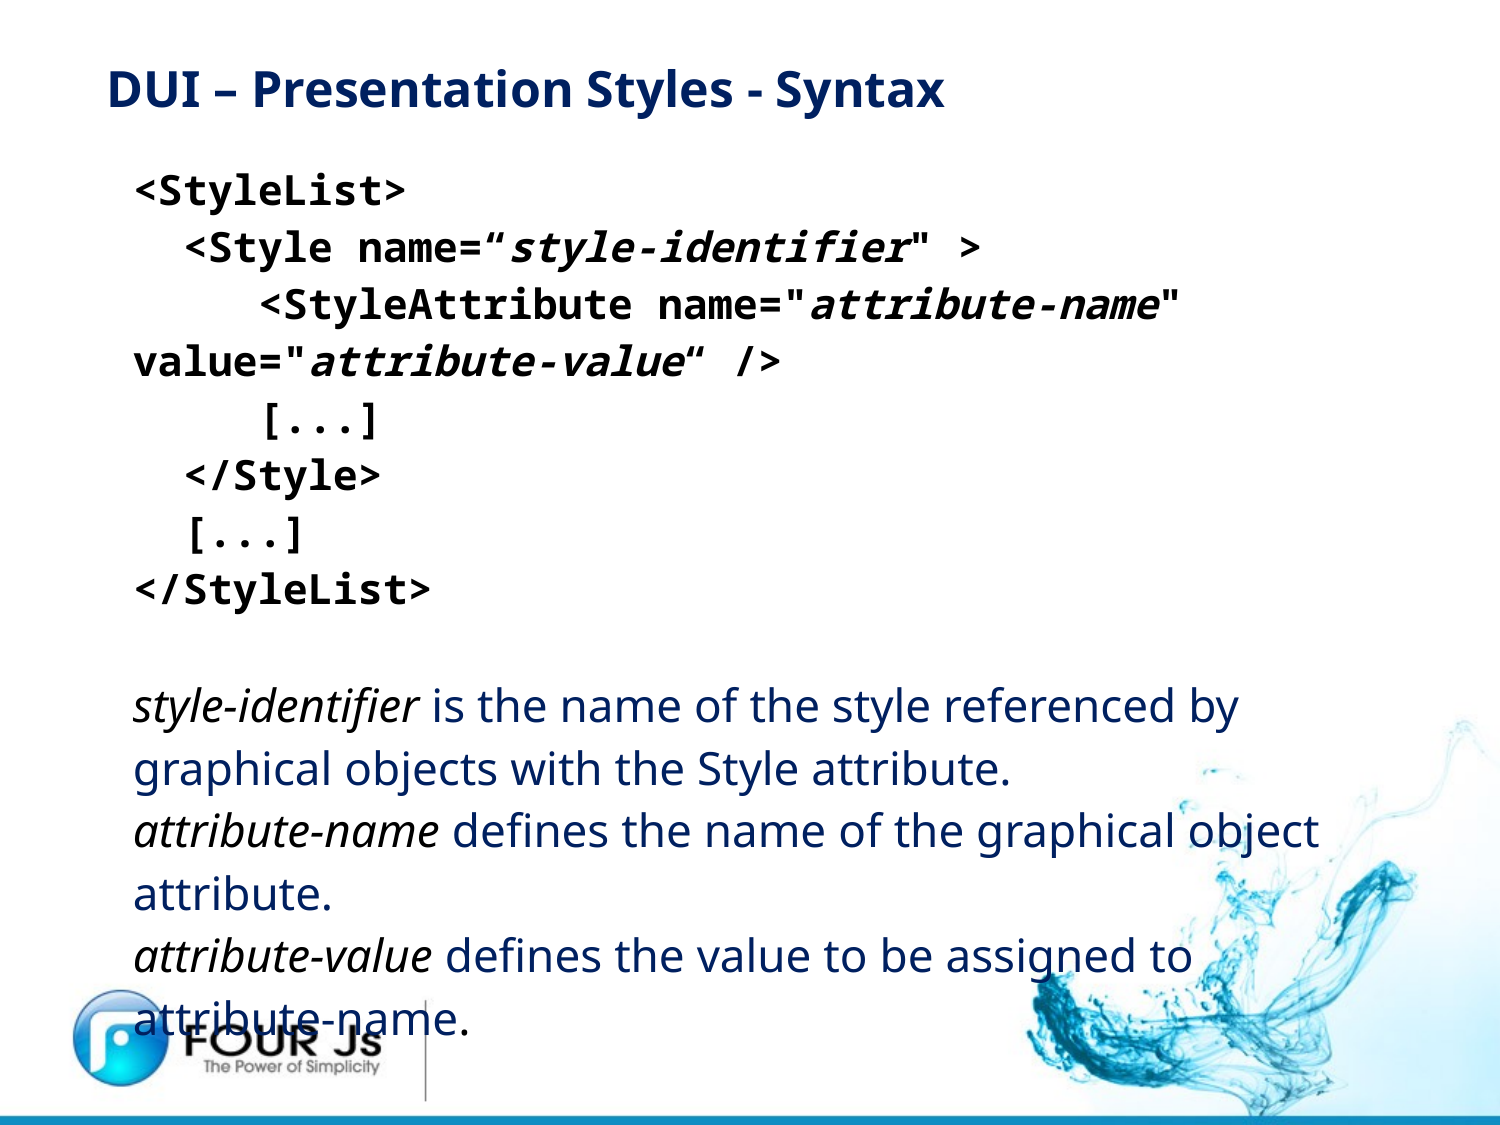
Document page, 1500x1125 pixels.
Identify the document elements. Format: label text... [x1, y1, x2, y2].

title DUI – Presentation Styles - Syntax [106, 35, 1388, 142]
text_box <StyleList> <Style name=“style-identifier" > <StyleAttribute name="attribute-name" value="attribute-value“ /> [...] </Style> [...] </StyleList> style-identifier is the name of the style referenced by graphical objects with the Style attribute. attribute-name defines the name of the graphical object attribute. attribute-value defines the value to be assigned to attribute-name. [118, 153, 1362, 981]
picture [0, 0, 1500, 1122]
